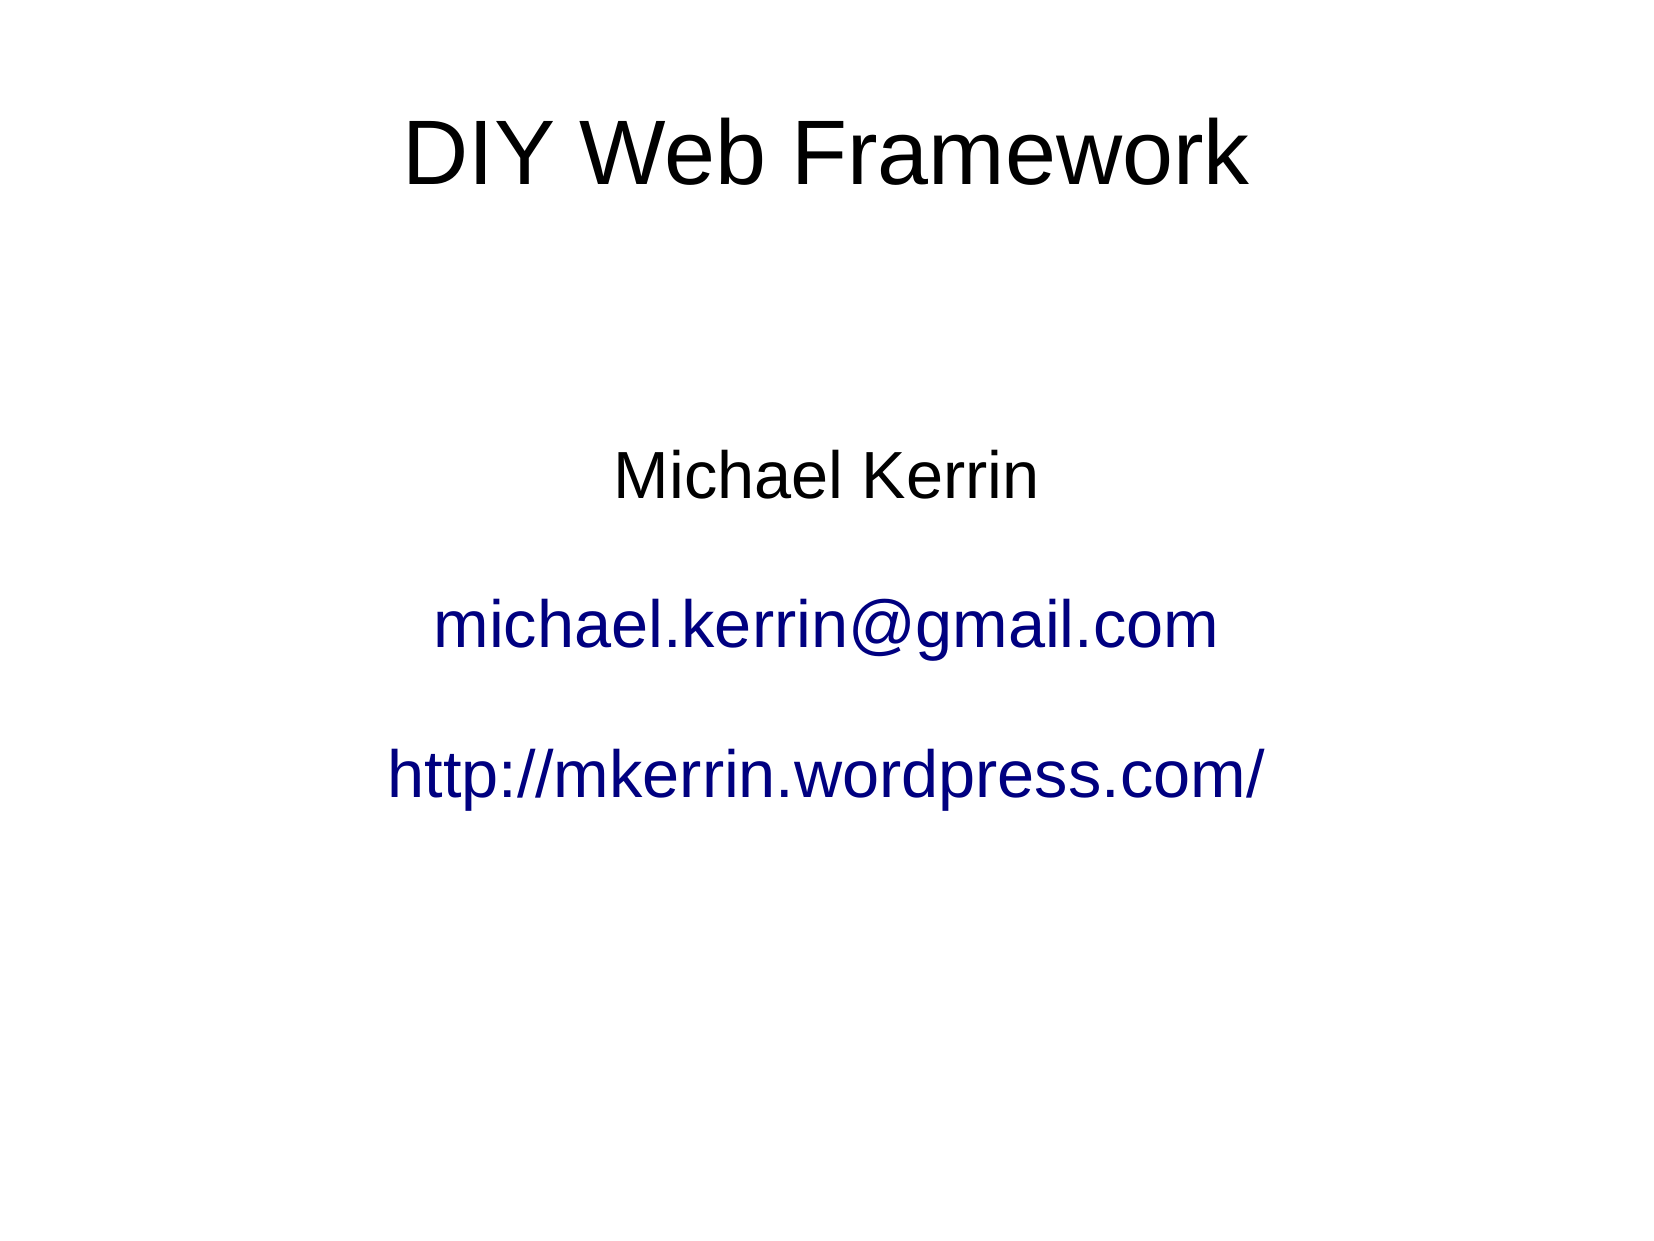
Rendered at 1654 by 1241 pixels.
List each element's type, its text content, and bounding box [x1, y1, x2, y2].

title DIY Web Framework [82, 49, 1571, 257]
subtitle Michael Kerrin michael.kerrin@gmail.com http://mkerrin.wordpress.com/ [82, 290, 1571, 1109]
